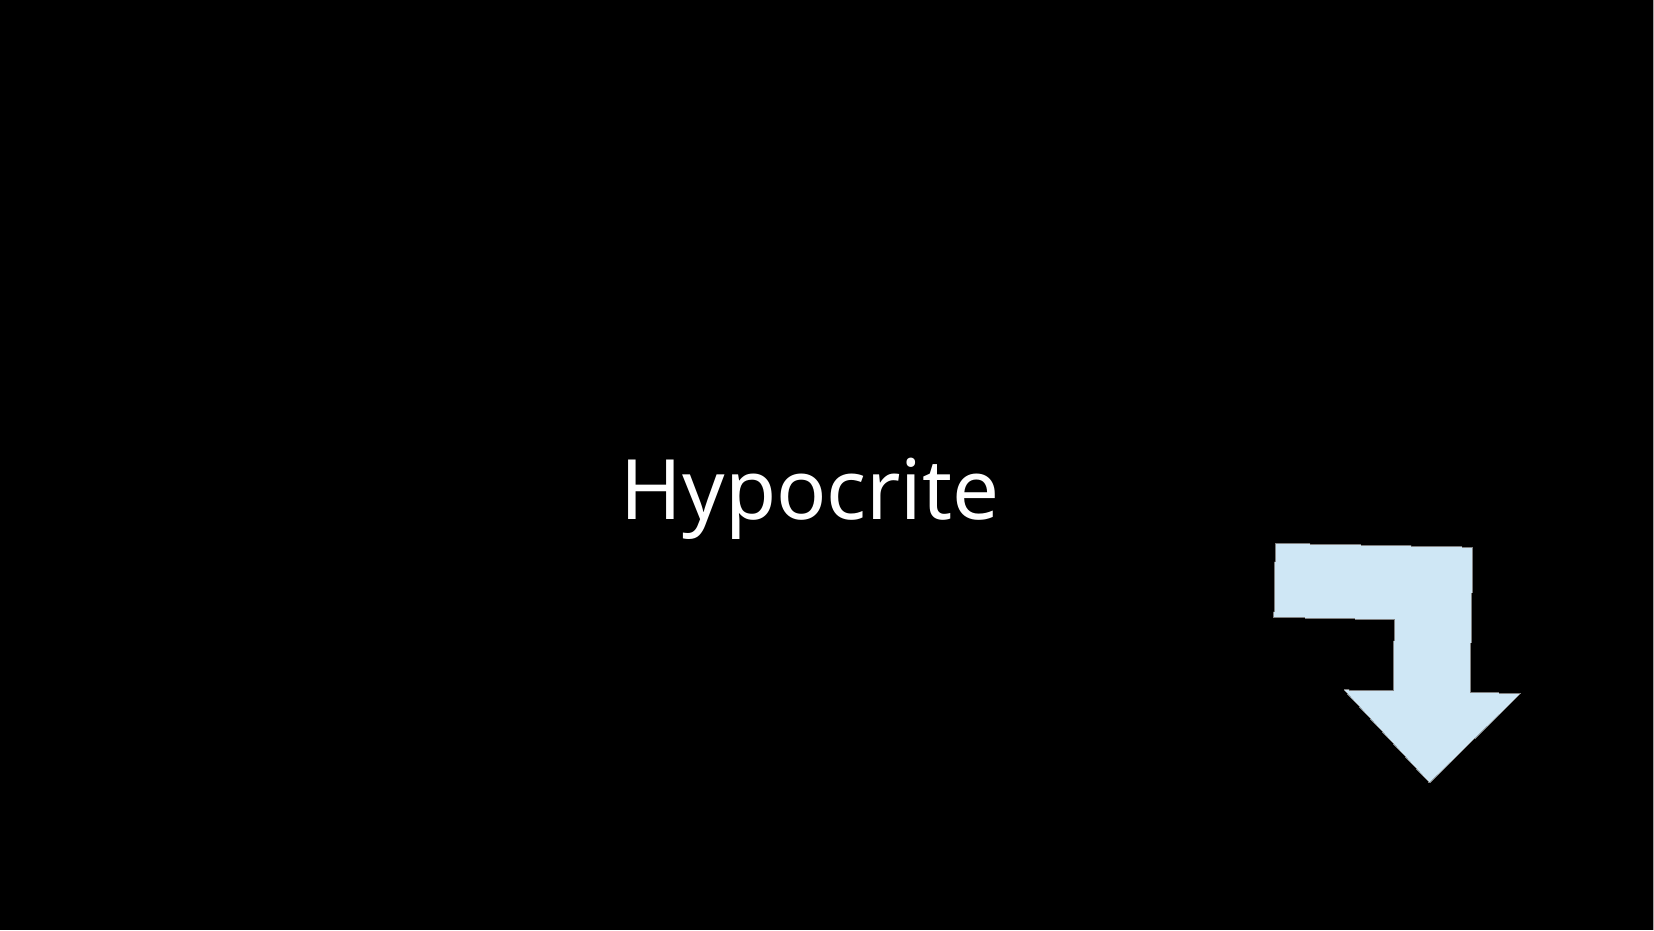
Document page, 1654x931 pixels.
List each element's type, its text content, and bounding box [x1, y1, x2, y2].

text_box [1273, 543, 1521, 783]
subtitle Hypocrite [82, 217, 1538, 758]
